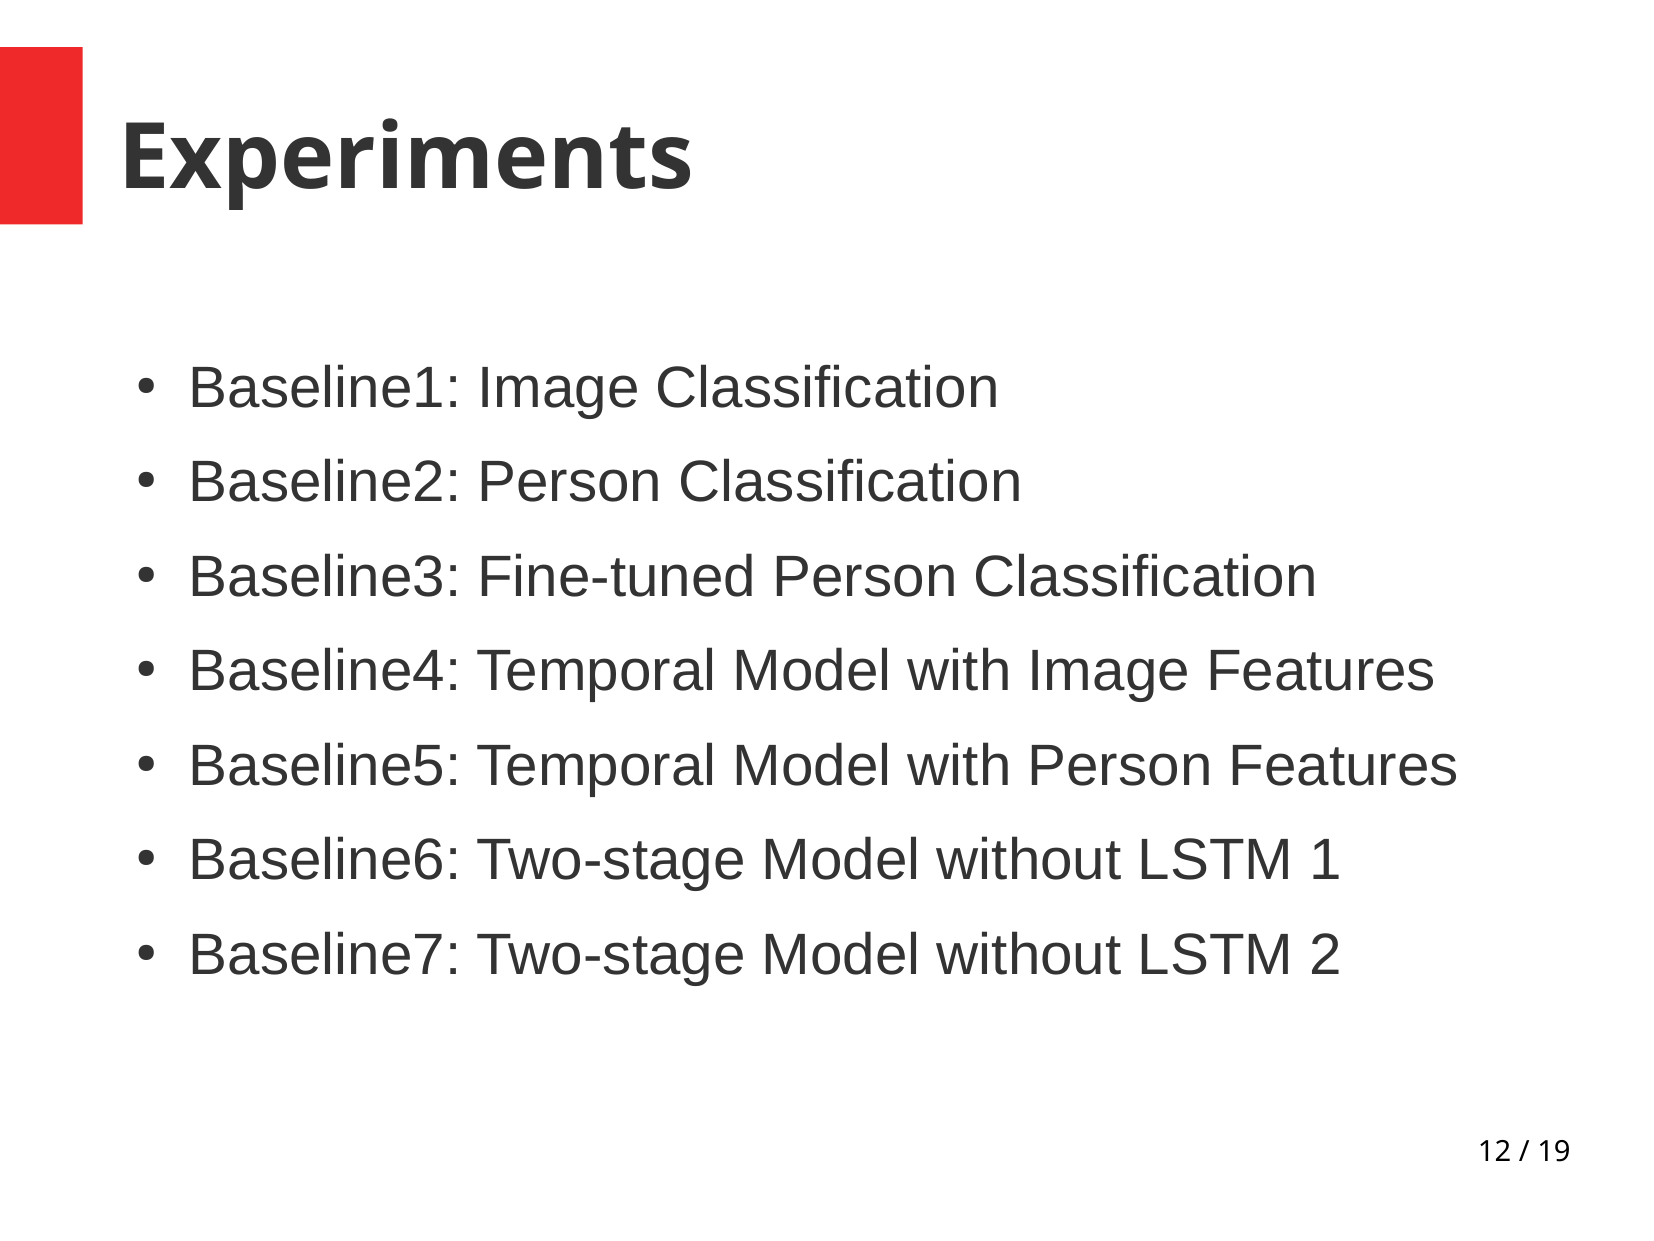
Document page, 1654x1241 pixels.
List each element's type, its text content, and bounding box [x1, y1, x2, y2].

list Baseline1: Image Classification Baseline2: Person Classification Baseline3: Fine-tuned Person Classification Baseline4: Temporal Model with Image Features Baseline5: Temporal Model with Person Features Baseline6: Two-stage Model without LSTM 1 Baseline7: Two-stage Model without LSTM 2 [118, 354, 1536, 1074]
title Experiments [118, 49, 1571, 257]
